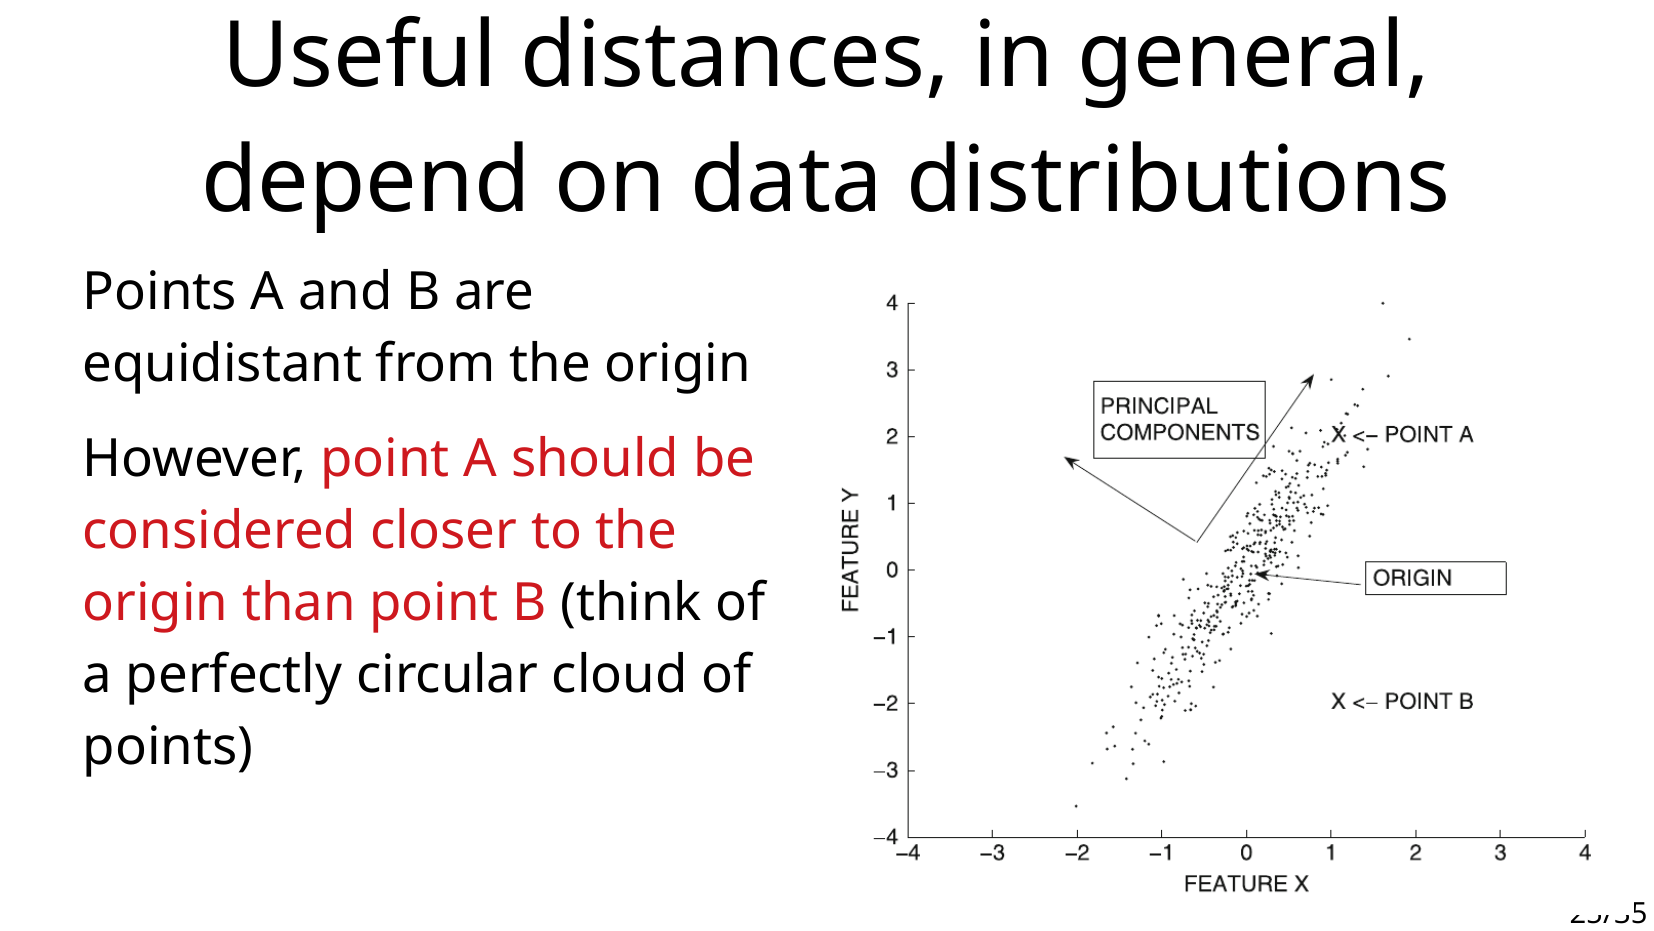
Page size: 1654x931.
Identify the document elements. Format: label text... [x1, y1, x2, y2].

picture [803, 266, 1634, 916]
list Points A and B are equidistant from the origin However, point A should be considered closer to the origin than point B (think of a perfectly circular cloud of points) [82, 253, 796, 793]
title Useful distances, in general, depend on data distributions [82, 1, 1571, 226]
